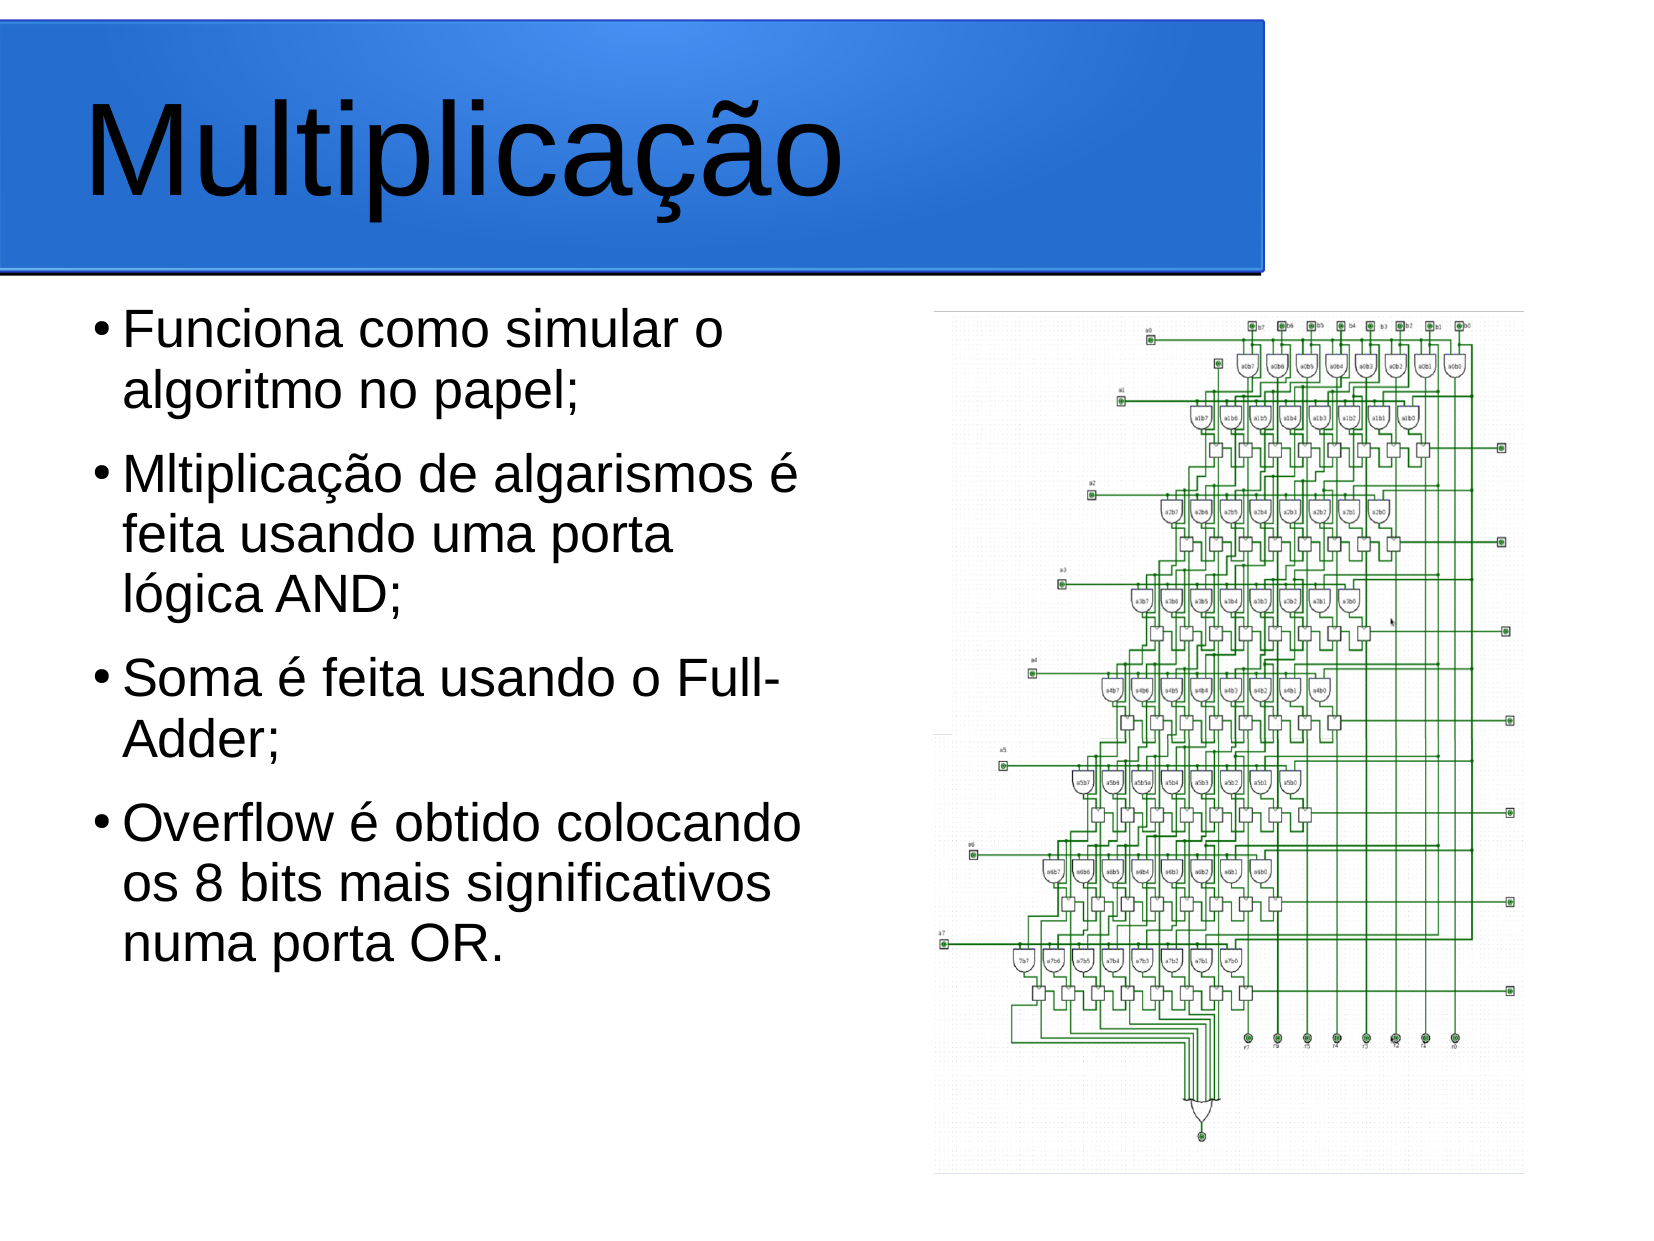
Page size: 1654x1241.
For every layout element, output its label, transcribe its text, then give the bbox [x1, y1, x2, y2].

list Funciona como simular o algoritmo no papel; Mltiplicação de algarismos é feita usando uma porta lógica AND; Soma é feita usando o Full-Adder; Overflow é obtido colocando os 8 bits mais significativos numa porta OR. [82, 299, 809, 1019]
title Multiplicação [82, 47, 1235, 252]
picture [933, 307, 1524, 1174]
